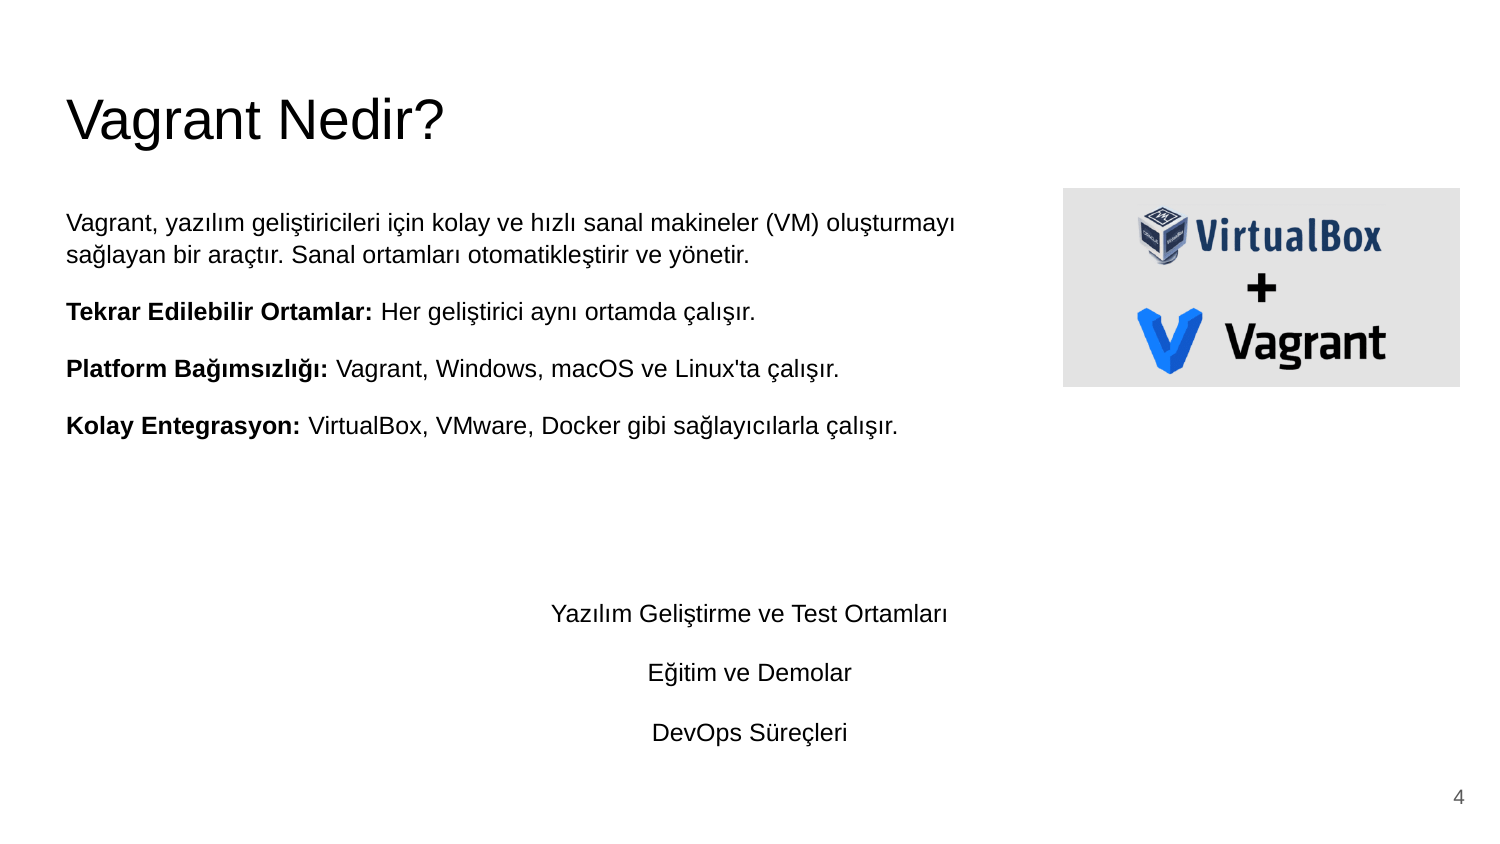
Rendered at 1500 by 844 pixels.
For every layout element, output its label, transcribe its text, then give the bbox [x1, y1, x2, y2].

text_box Yazılım Geliştirme ve Test Ortamları Eğitim ve Demolar DevOps Süreçleri [503, 577, 996, 762]
list Vagrant, yazılım geliştiricileri için kolay ve hızlı sanal makineler (VM) oluşturmayı sağlayan bir araçtır. Sanal ortamları otomatikleştirir ve yönetir. Tekrar Edilebilir Ortamlar: Her geliştirici aynı ortamda çalışır. Platform Bağımsızlığı: Vagrant, Windows, macOS ve Linux'ta çalışır. Kolay Entegrasyon: VirtualBox, VMware, Docker gibi sağlayıcılarla çalışır. [51, 189, 1043, 750]
slide_number <number> [1389, 764, 1480, 830]
picture [1063, 188, 1460, 387]
title Vagrant Nedir? [51, 72, 1449, 167]
